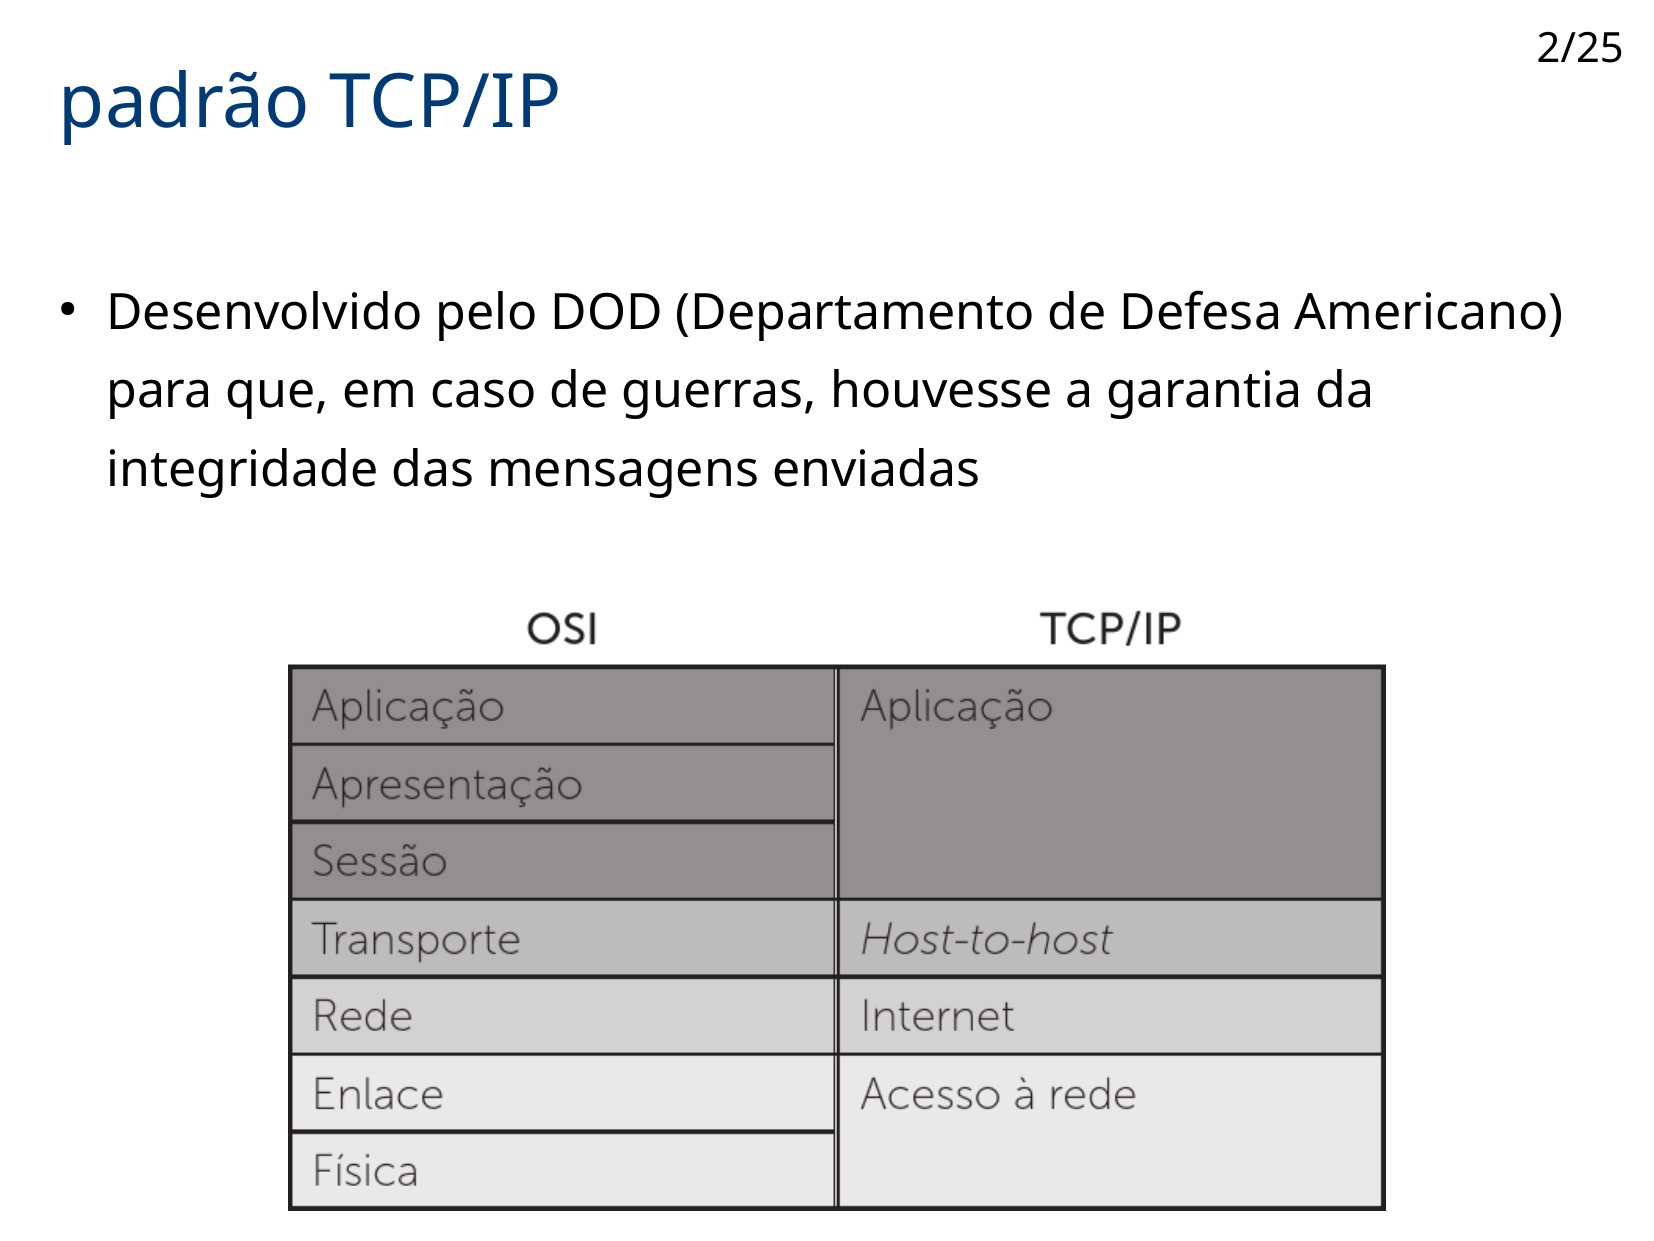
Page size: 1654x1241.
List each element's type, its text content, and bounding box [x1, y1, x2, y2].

title padrão TCP/IP [59, 47, 1625, 166]
list Desenvolvido pelo DOD (Departamento de Defesa Americano) para que, em caso de guerras, houvesse a garantia da integridade das mensagens enviadas [59, 265, 1625, 1211]
picture [288, 610, 1386, 1211]
